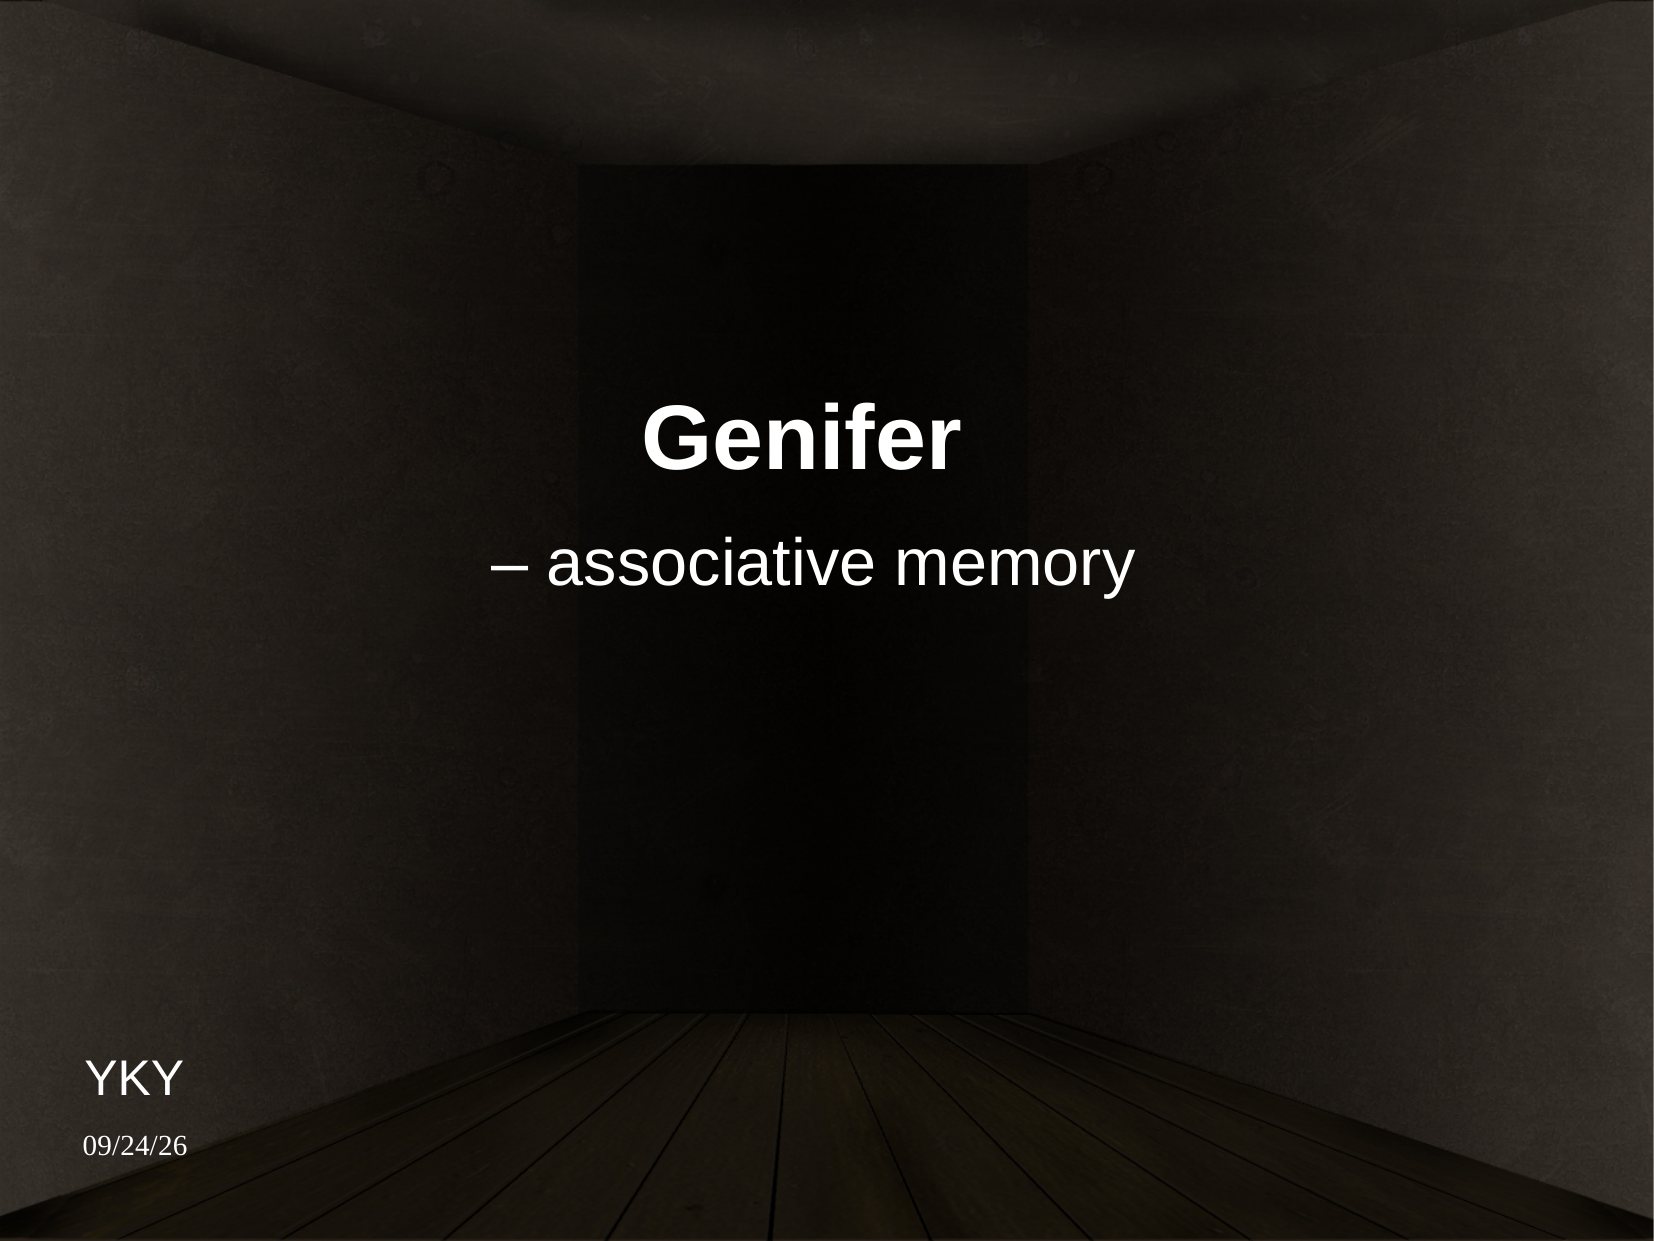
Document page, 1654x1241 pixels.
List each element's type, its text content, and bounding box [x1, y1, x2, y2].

picture [0, 0, 1654, 1241]
text_box – associative memory [458, 512, 1169, 612]
subtitle YKY [36, 1033, 232, 1124]
title Genifer [602, 381, 1002, 494]
